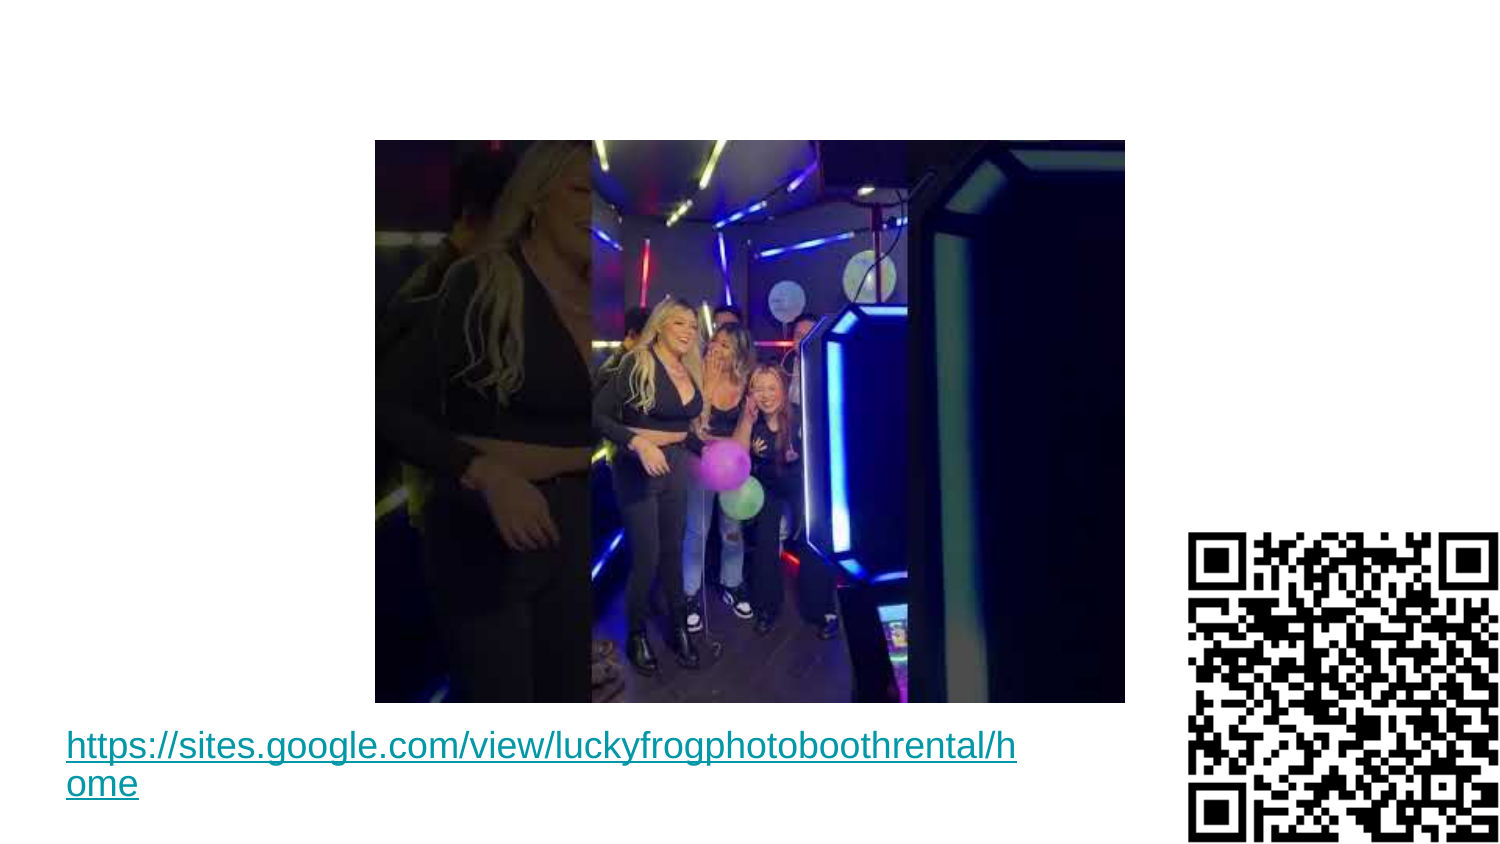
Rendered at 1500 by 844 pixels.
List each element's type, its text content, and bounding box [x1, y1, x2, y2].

picture [375, 140, 1125, 704]
list https://sites.google.com/view/luckyfrogphotoboothrental/home [51, 694, 1036, 794]
picture [1187, 531, 1500, 844]
